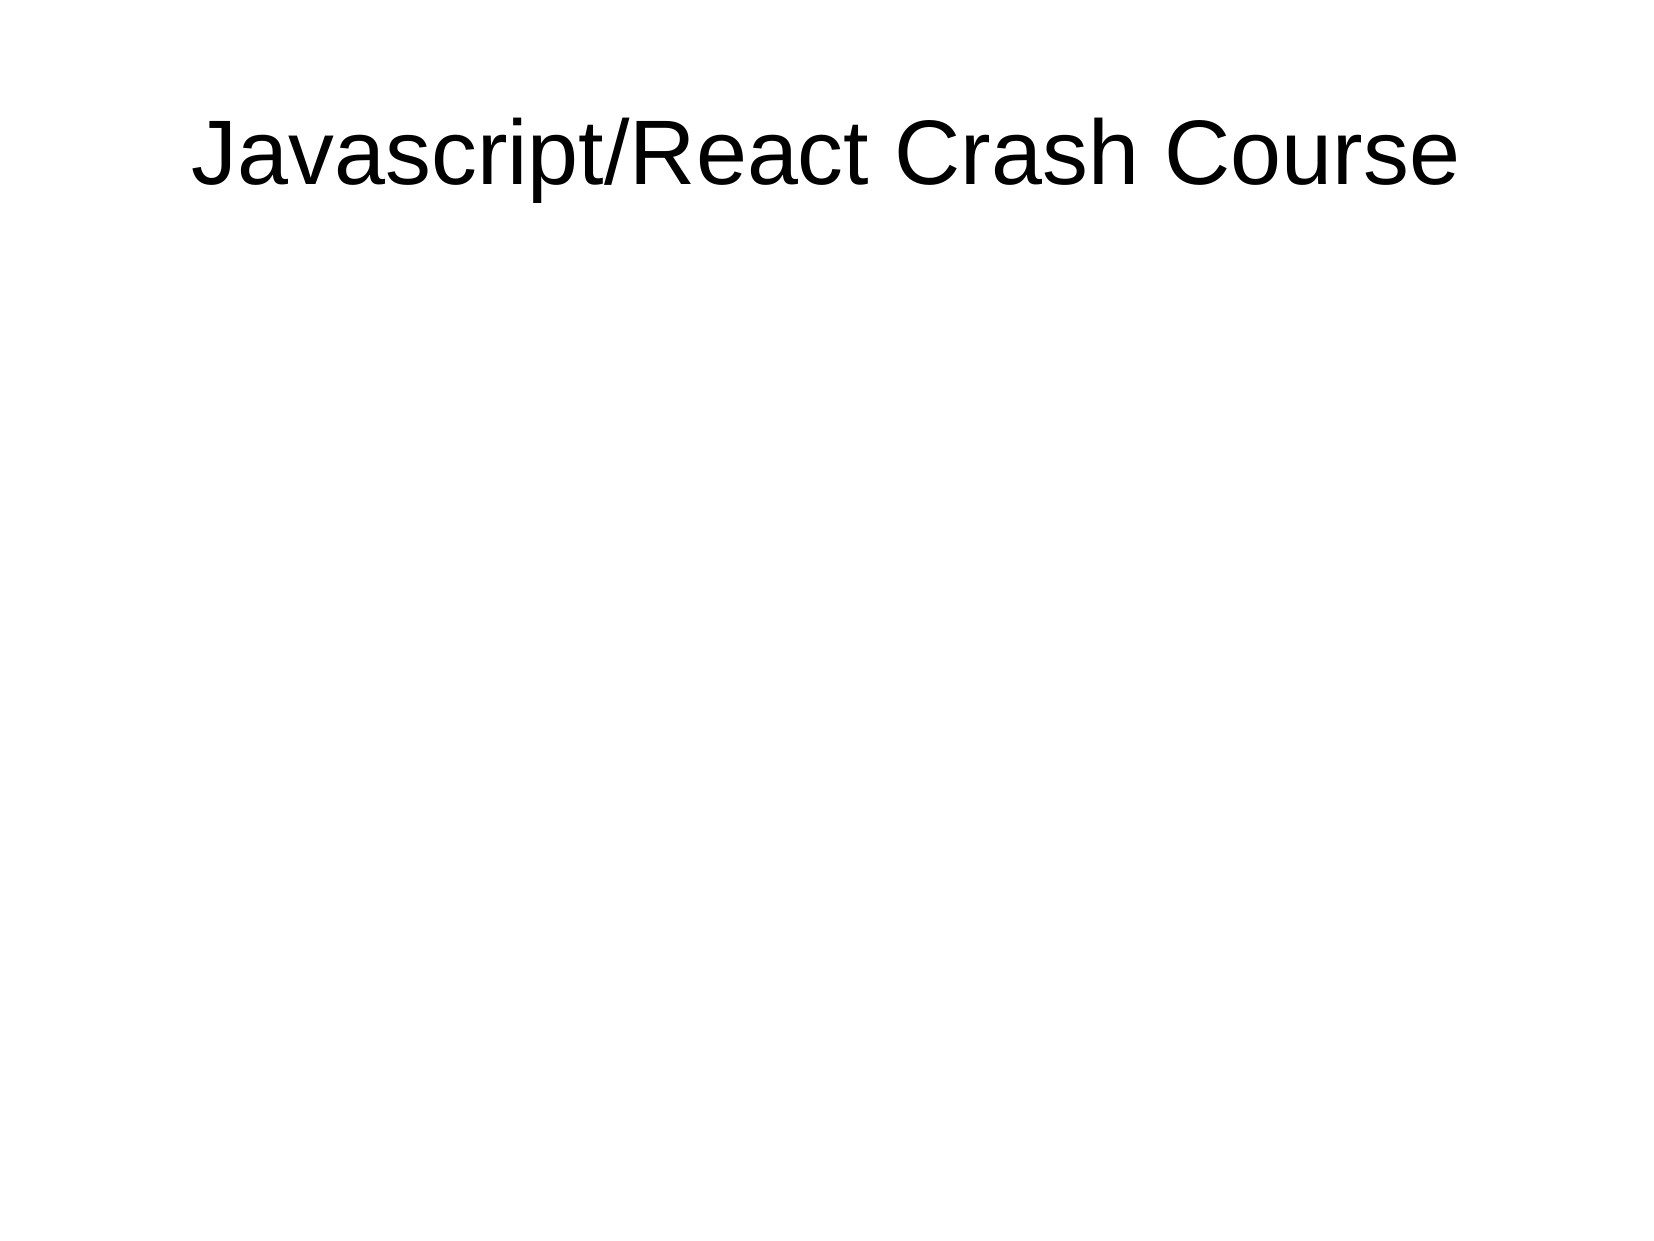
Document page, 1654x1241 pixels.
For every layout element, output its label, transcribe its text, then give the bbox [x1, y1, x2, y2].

title Javascript/React Crash Course [82, 49, 1571, 257]
